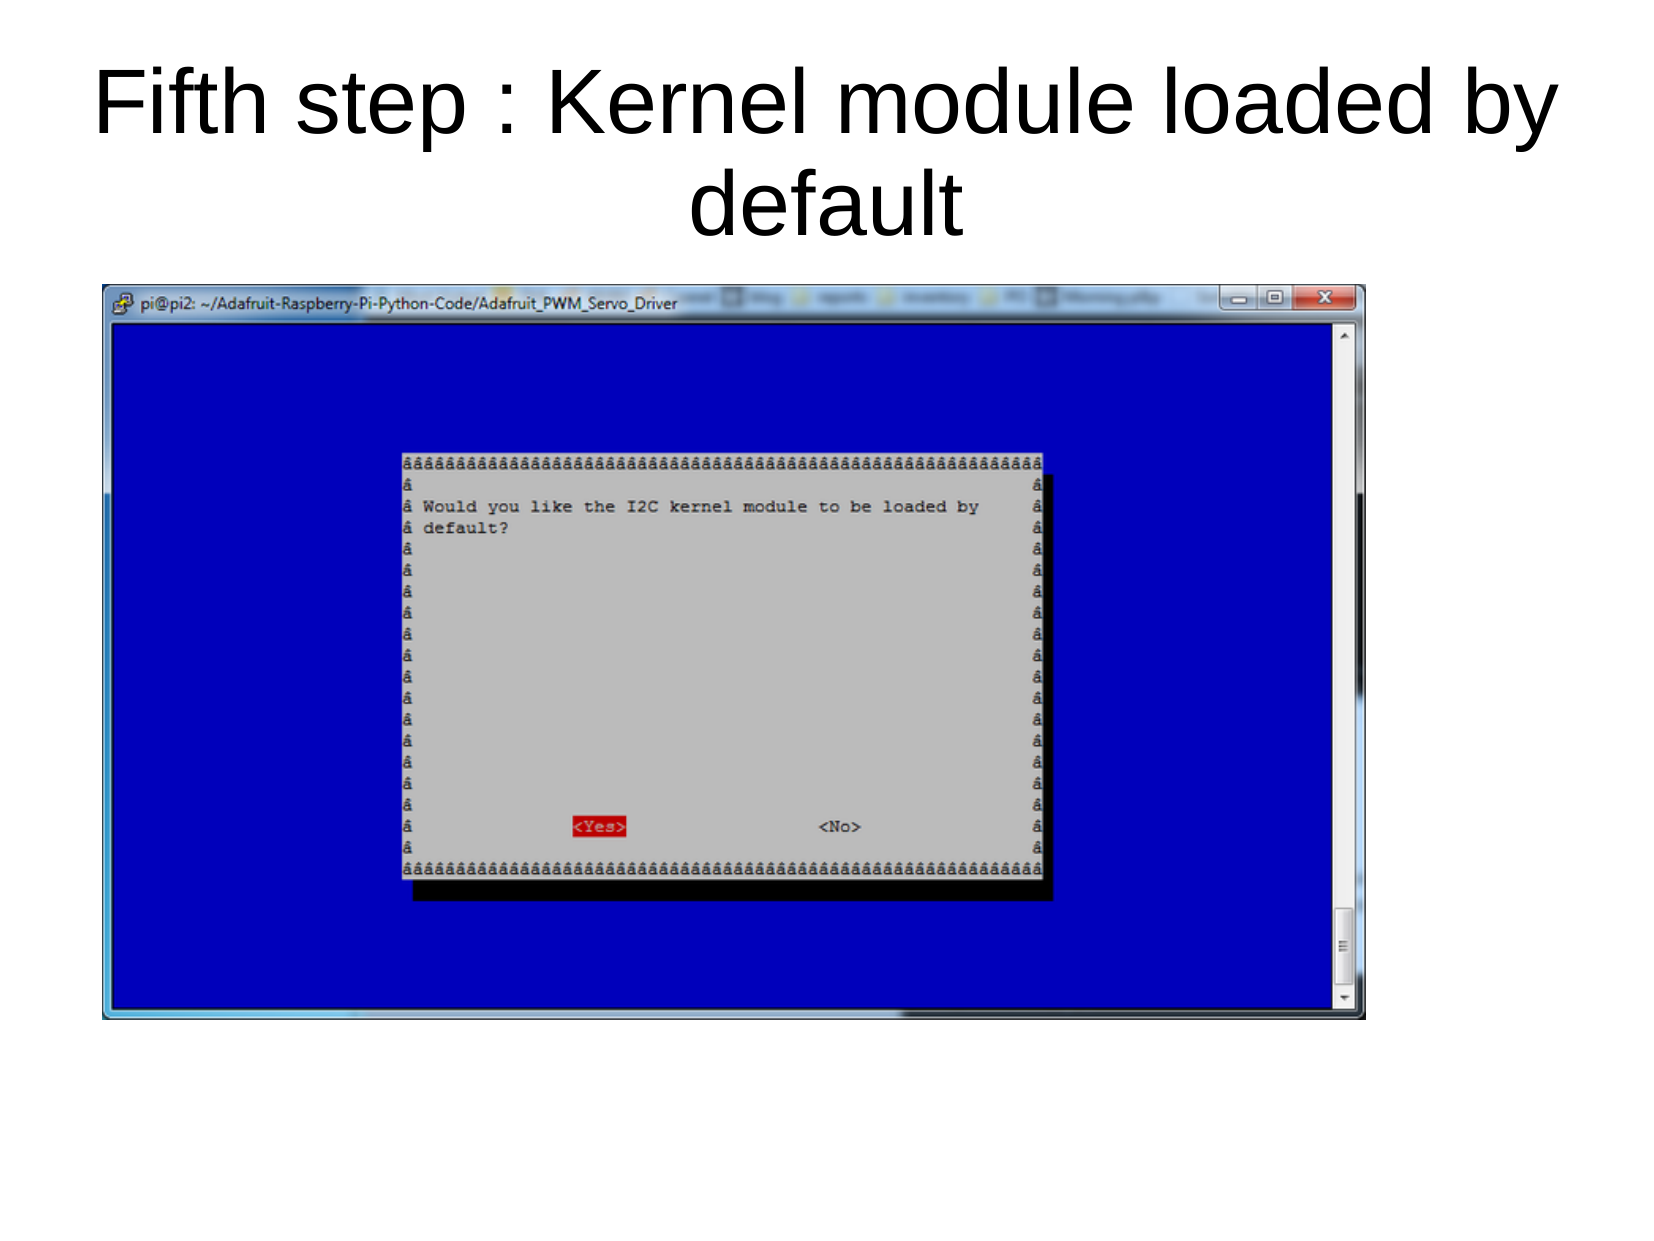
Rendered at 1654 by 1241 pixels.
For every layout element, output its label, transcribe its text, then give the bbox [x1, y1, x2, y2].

title Fifth step : Kernel module loaded by default [82, 49, 1571, 257]
picture [102, 284, 1366, 1021]
